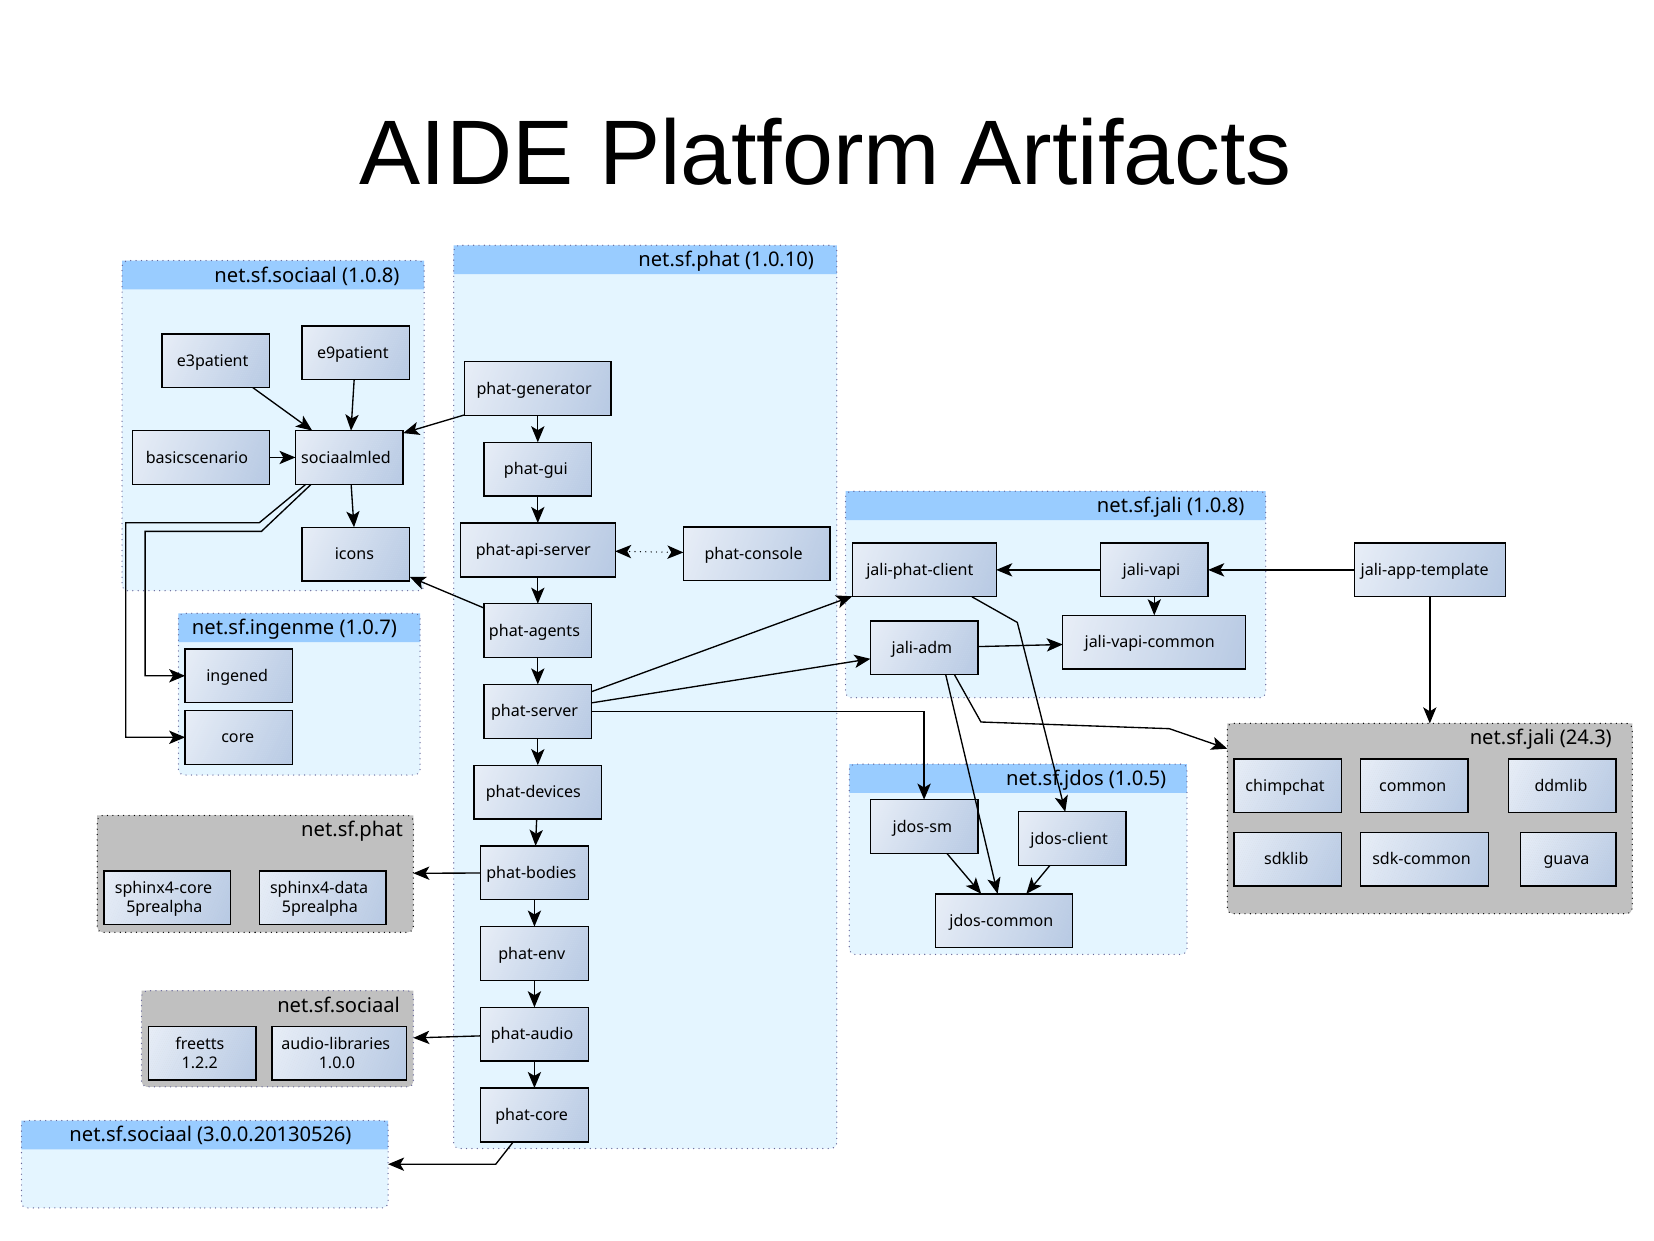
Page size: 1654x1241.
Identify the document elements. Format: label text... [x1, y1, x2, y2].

title AIDE Platform Artifacts [82, 49, 1571, 223]
picture [0, 223, 1654, 1231]
